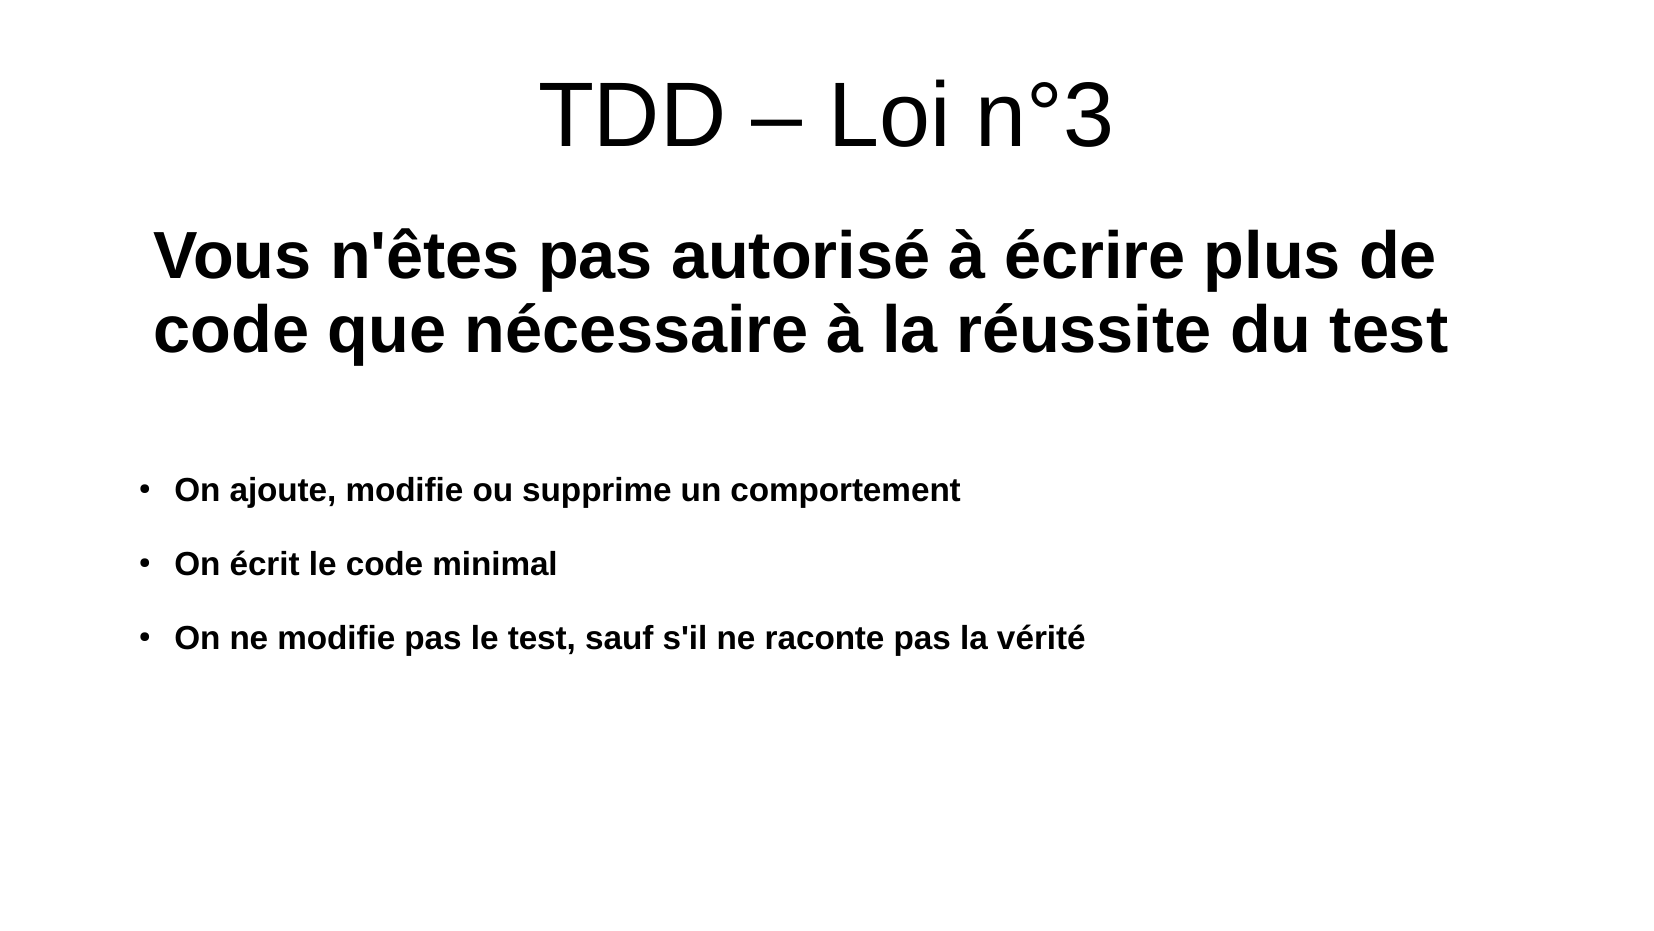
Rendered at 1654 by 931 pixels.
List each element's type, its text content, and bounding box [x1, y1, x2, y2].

text_box On ajoute, modifie ou supprime un comportement On écrit le code minimal On ne modifie pas le test, sauf s'il ne raconte pas la vérité [124, 463, 1566, 827]
list Vous n'êtes pas autorisé à écrire plus de code que nécessaire à la réussite du test [82, 217, 1571, 384]
title TDD – Loi n°3 [82, 37, 1571, 193]
